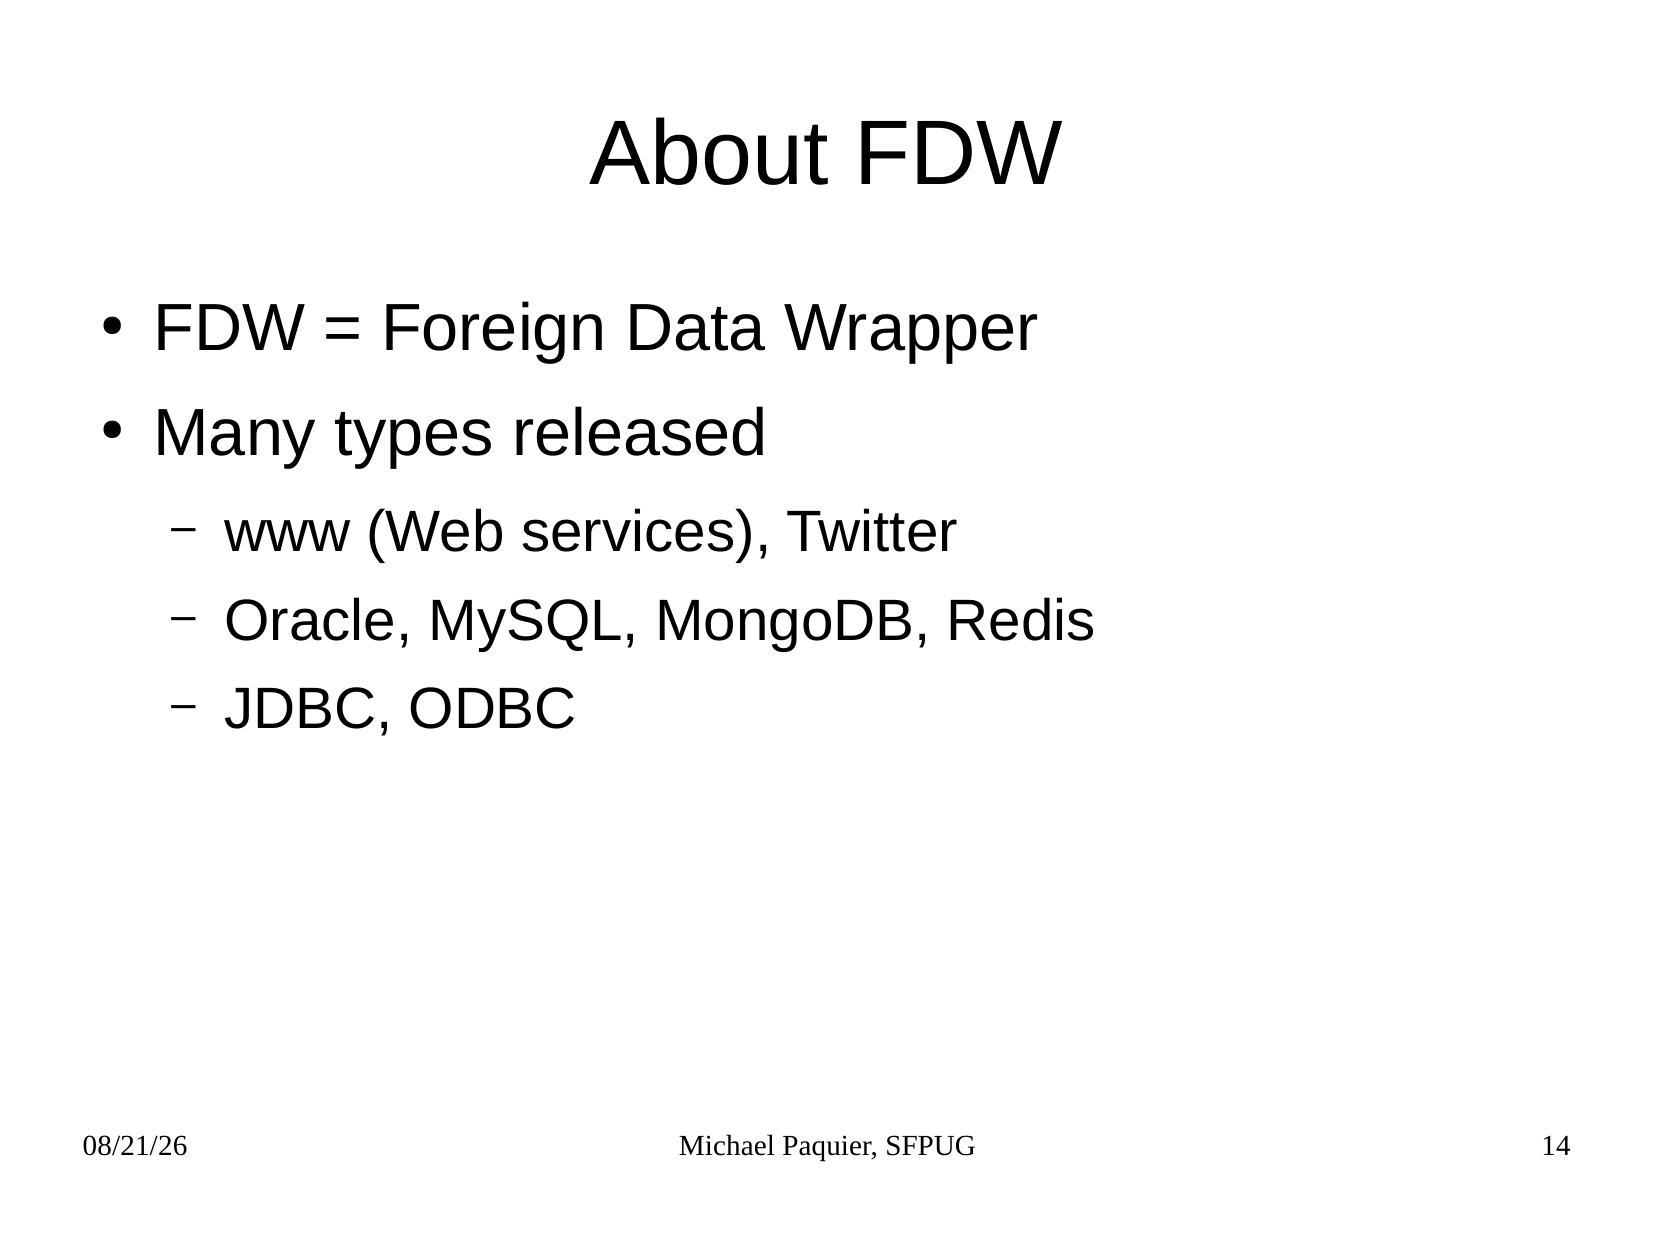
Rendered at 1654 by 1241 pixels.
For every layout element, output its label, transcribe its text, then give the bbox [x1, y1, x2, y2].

list FDW = Foreign Data Wrapper Many types released www (Web services), Twitter Oracle, MySQL, MongoDB, Redis JDBC, ODBC [82, 290, 1571, 1010]
title About FDW [82, 49, 1571, 257]
